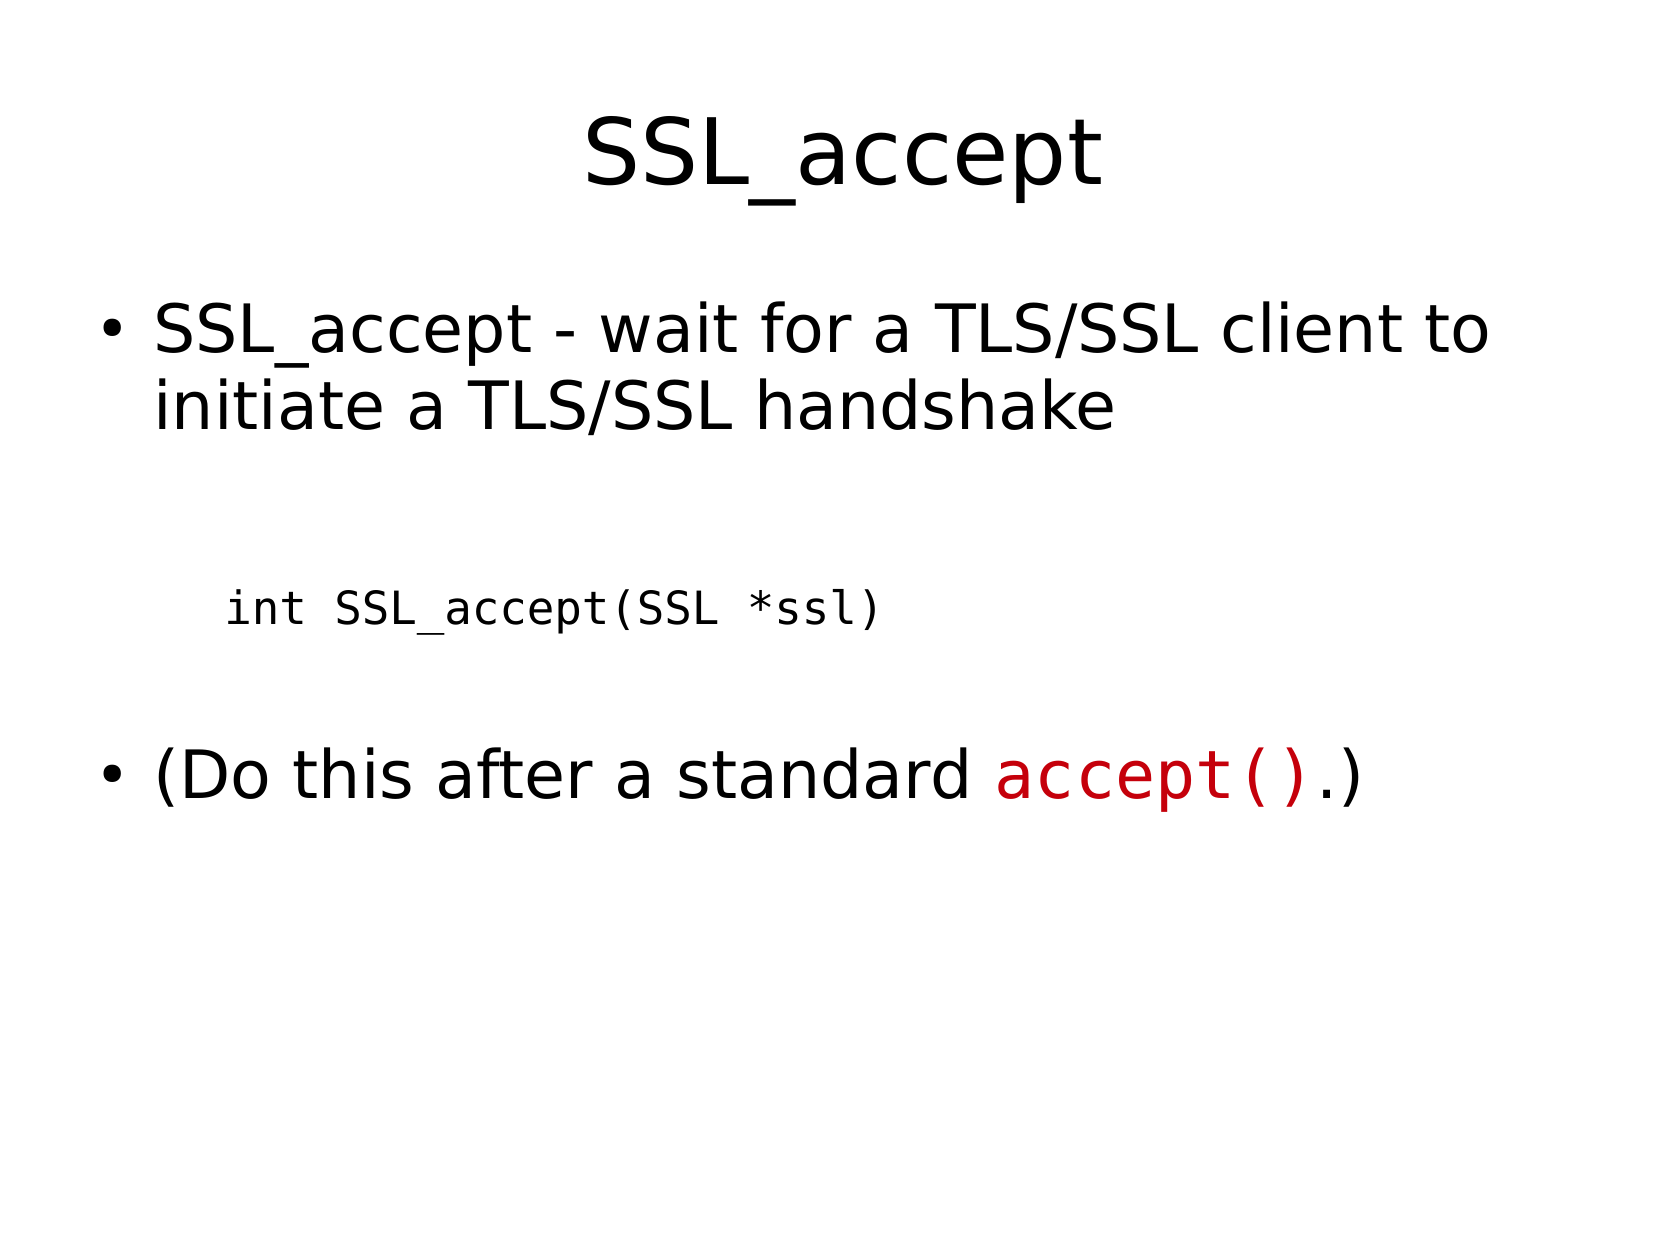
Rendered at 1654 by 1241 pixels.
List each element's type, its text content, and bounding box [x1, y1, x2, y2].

title SSL_accept [82, 56, 1571, 250]
list SSL_accept - wait for a TLS/SSL client to initiate a TLS/SSL handshake int SSL_accept(SSL *ssl) (Do this after a standard accept().) [82, 290, 1571, 1109]
